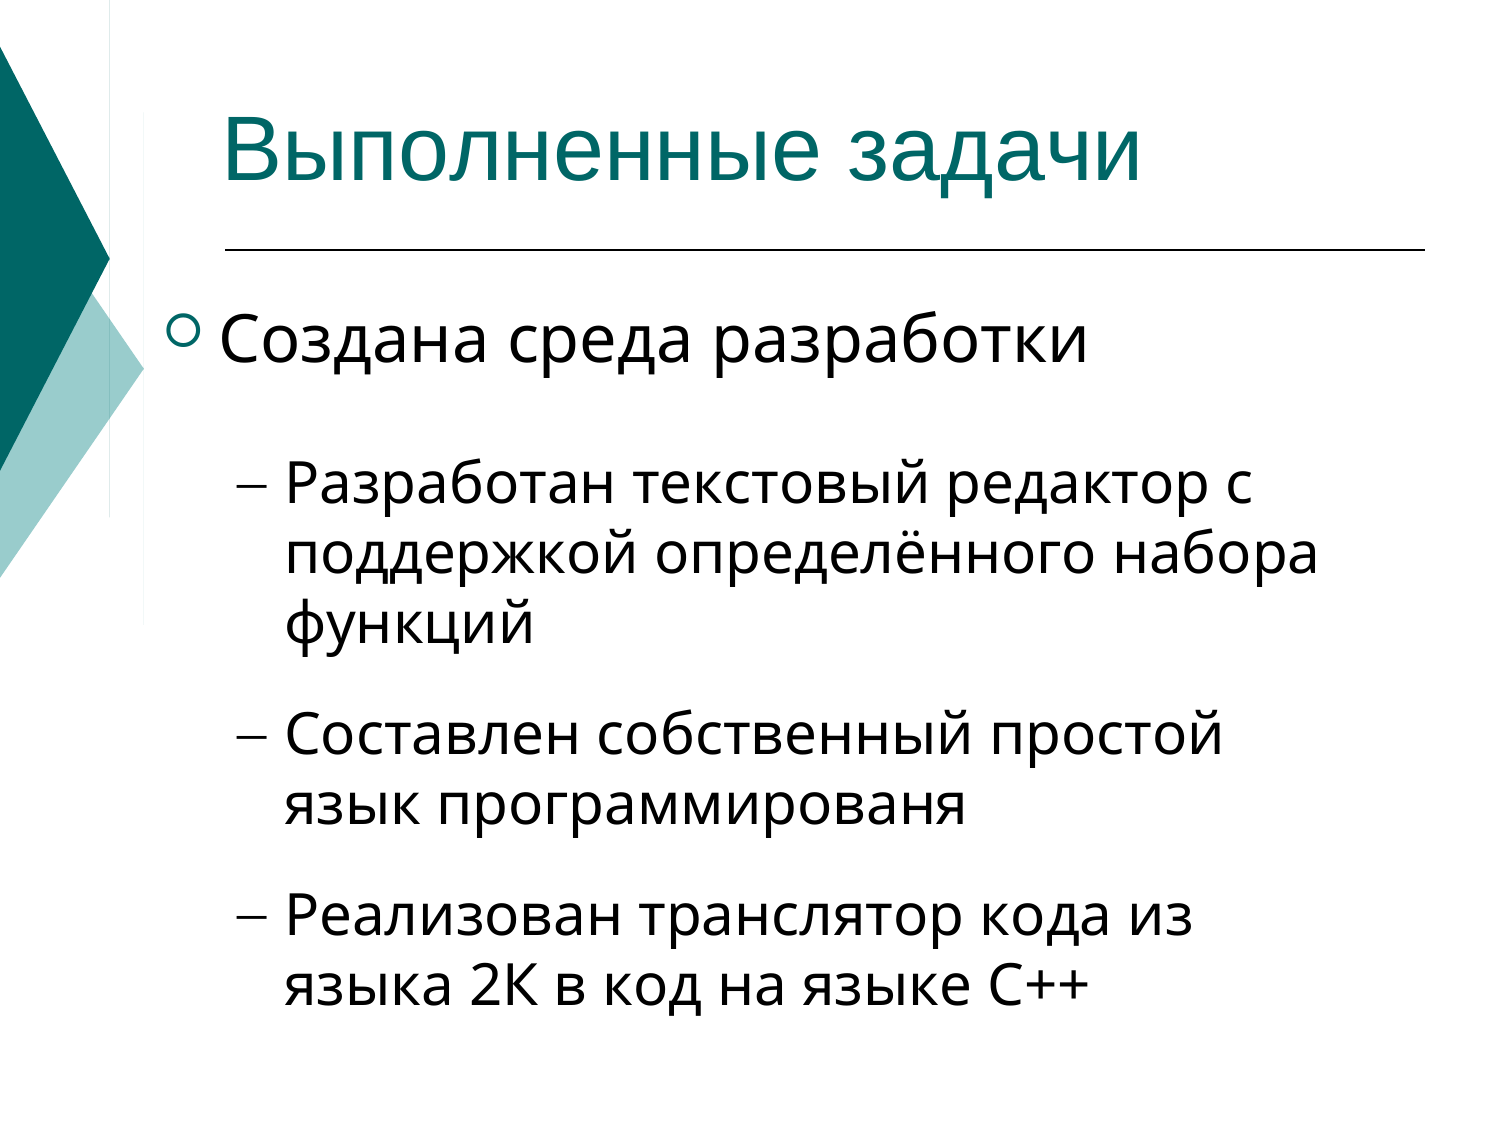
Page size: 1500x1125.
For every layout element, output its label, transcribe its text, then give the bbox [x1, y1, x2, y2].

list Создана среда разработки Разработан текстовый редактор с поддержкой определённого набора функций Составлен собственный простой язык программированя Реализован транслятор кода из языка 2К в код на языке С++ [147, 206, 1348, 1125]
title Выполненные задачи [206, 19, 1407, 207]
